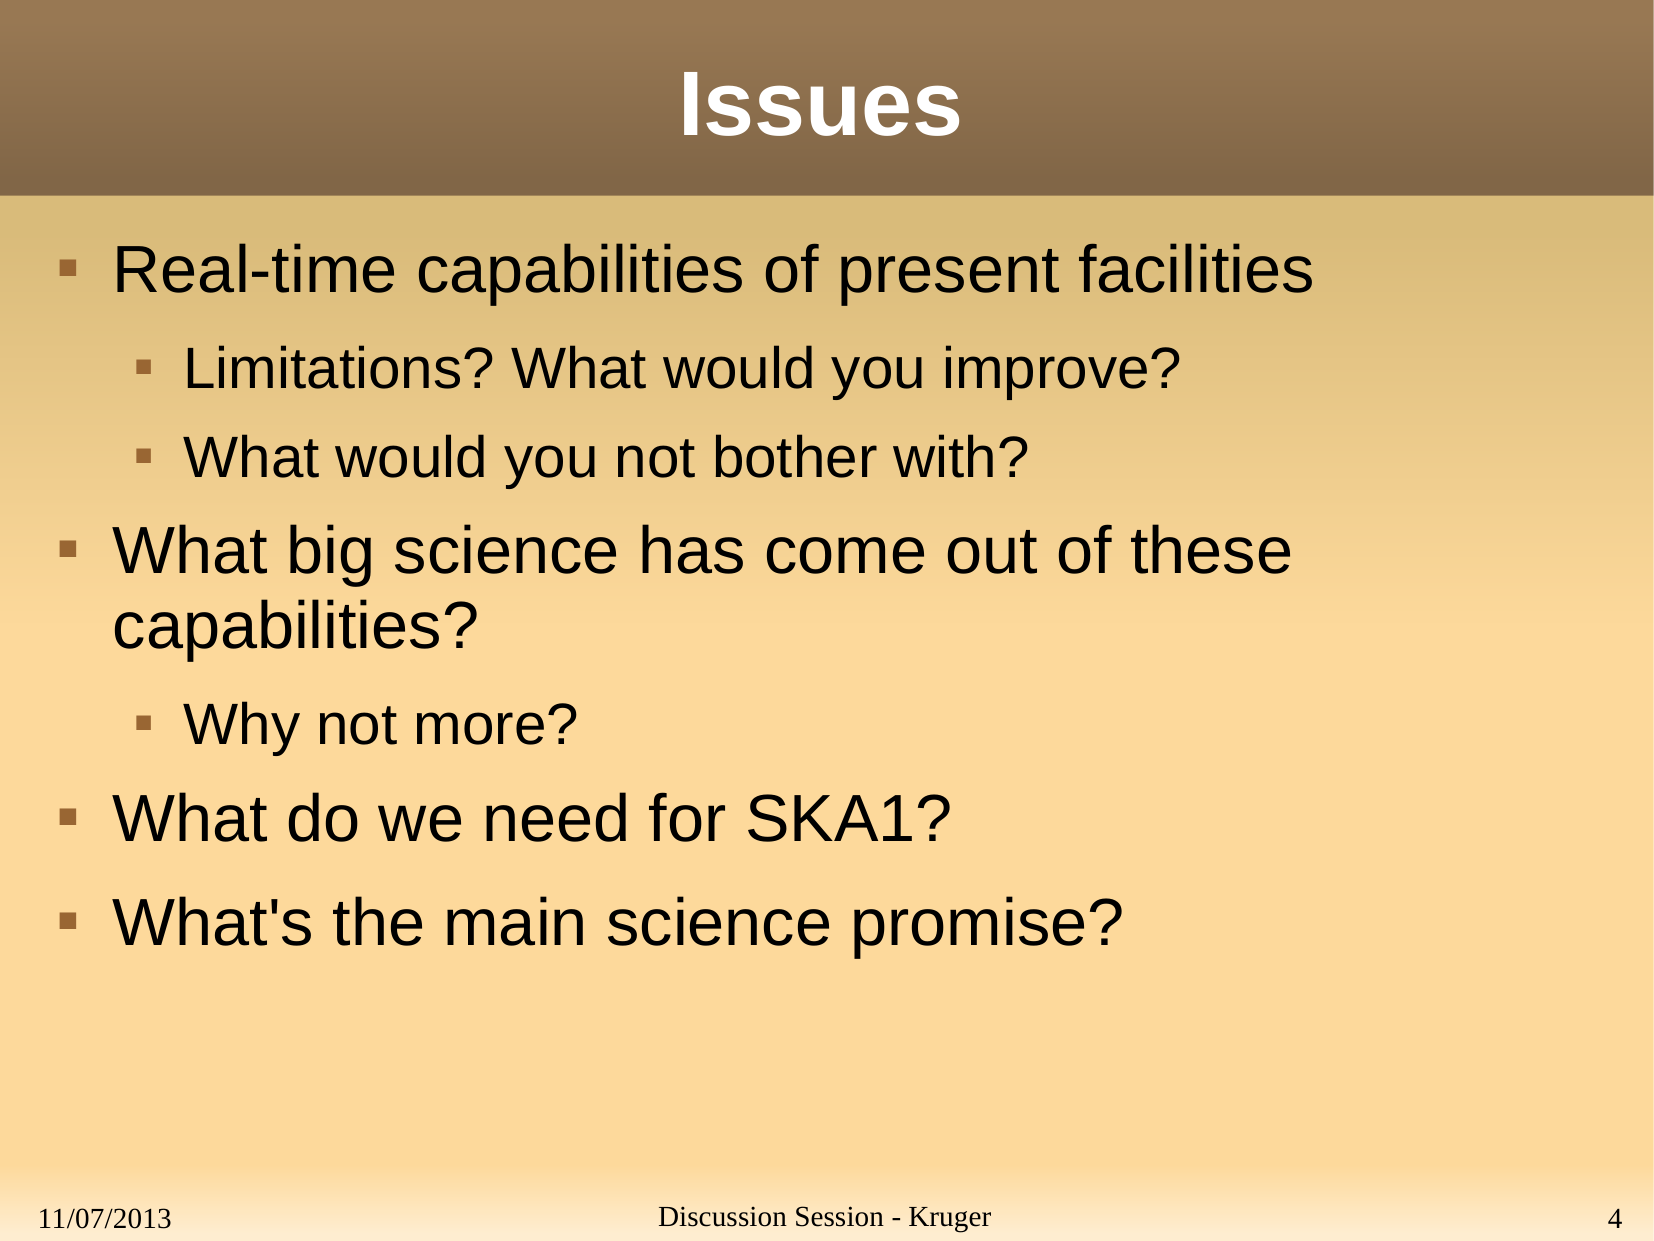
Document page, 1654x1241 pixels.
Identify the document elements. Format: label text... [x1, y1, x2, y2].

title Issues [76, 0, 1565, 208]
list Real-time capabilities of present facilities Limitations? What would you improve? What would you not bother with? What big science has come out of these capabilities? Why not more? What do we need for SKA1? What's the main science promise? [41, 231, 1621, 1171]
picture [0, 0, 1654, 1241]
